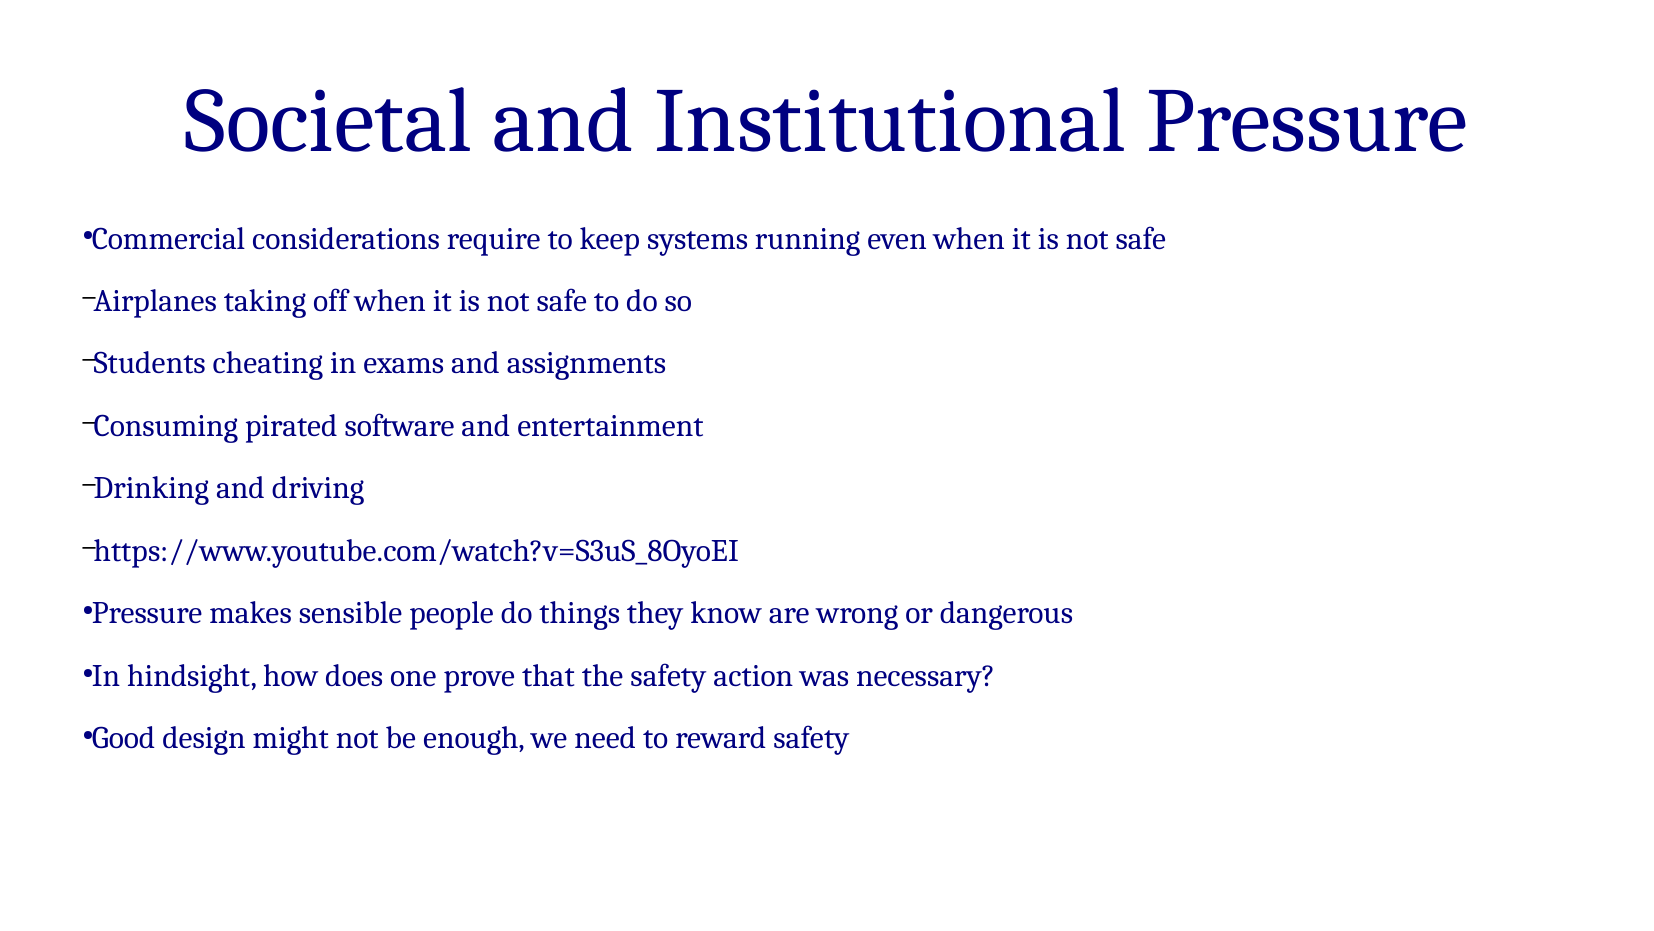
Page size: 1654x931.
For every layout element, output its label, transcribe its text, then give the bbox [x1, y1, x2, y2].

list Commercial considerations require to keep systems running even when it is not safe Airplanes taking off when it is not safe to do so Students cheating in exams and assignments Consuming pirated software and entertainment Drinking and driving https://www.youtube.com/watch?v=S3uS_8OyoEI Pressure makes sensible people do things they know are wrong or dangerous In hindsight, how does one prove that the safety action was necessary? Good design might not be enough, we need to reward safety [82, 217, 1571, 758]
title Societal and Institutional Pressure [82, 37, 1571, 193]
